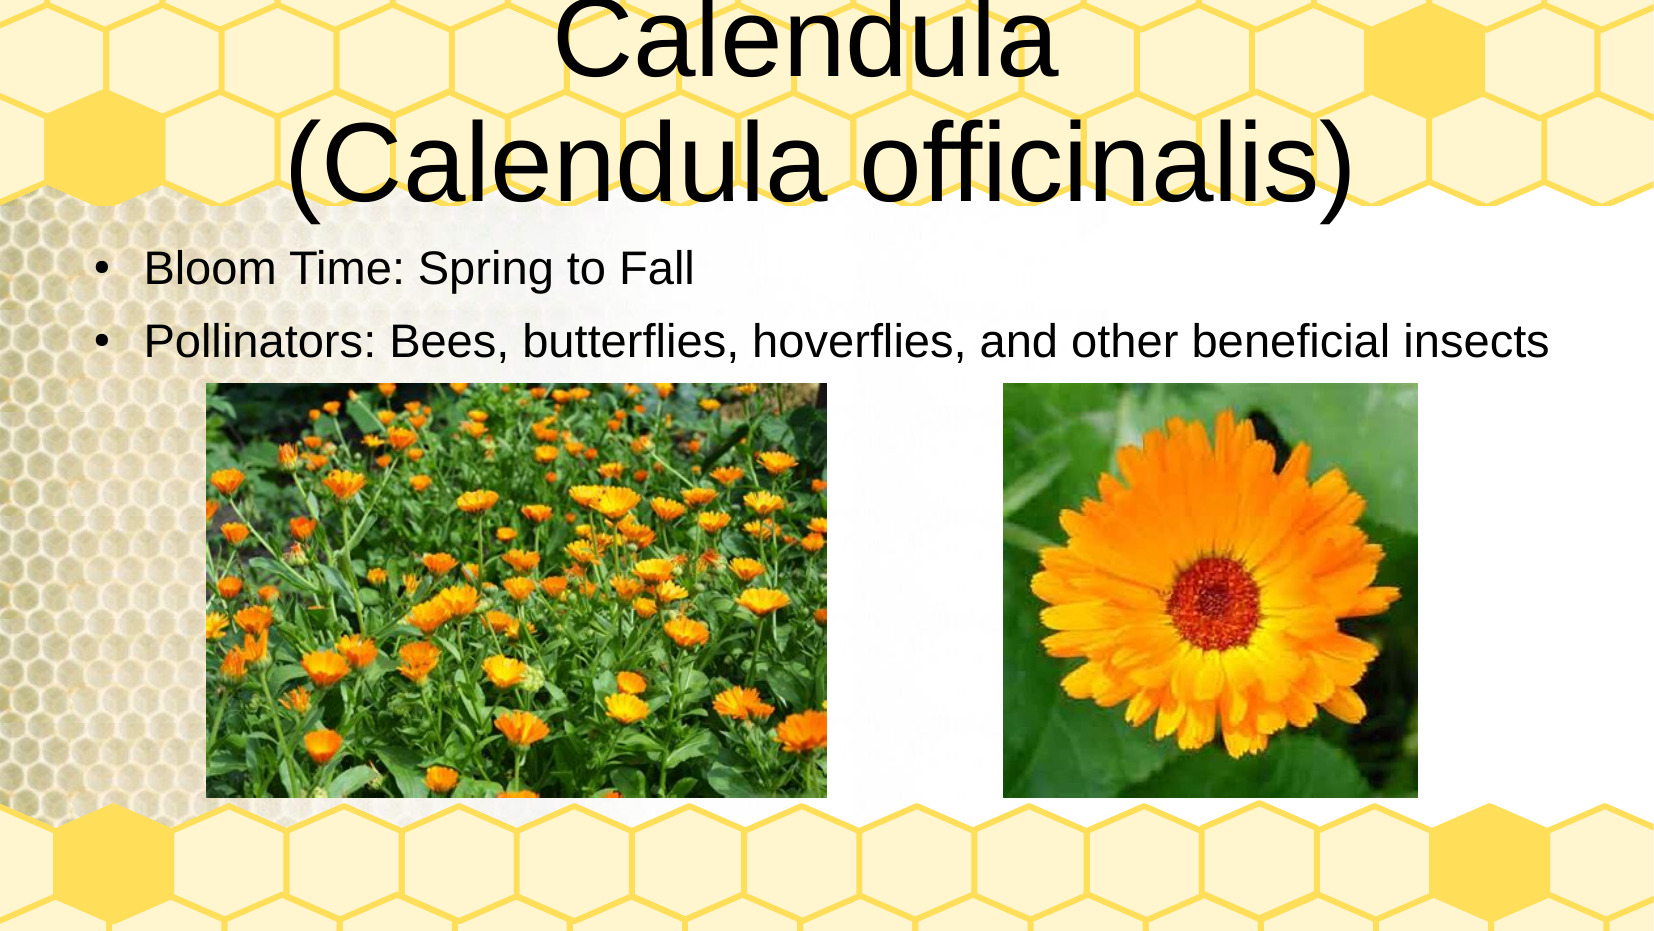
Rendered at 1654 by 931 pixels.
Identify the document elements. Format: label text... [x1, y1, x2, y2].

picture [0, 186, 1654, 827]
list Bloom Time: Spring to Fall Pollinators: Bees, butterflies, hoverflies, and other beneficial insects [76, 242, 1565, 384]
title Calendula (Calendula officinalis) [76, 0, 1565, 226]
